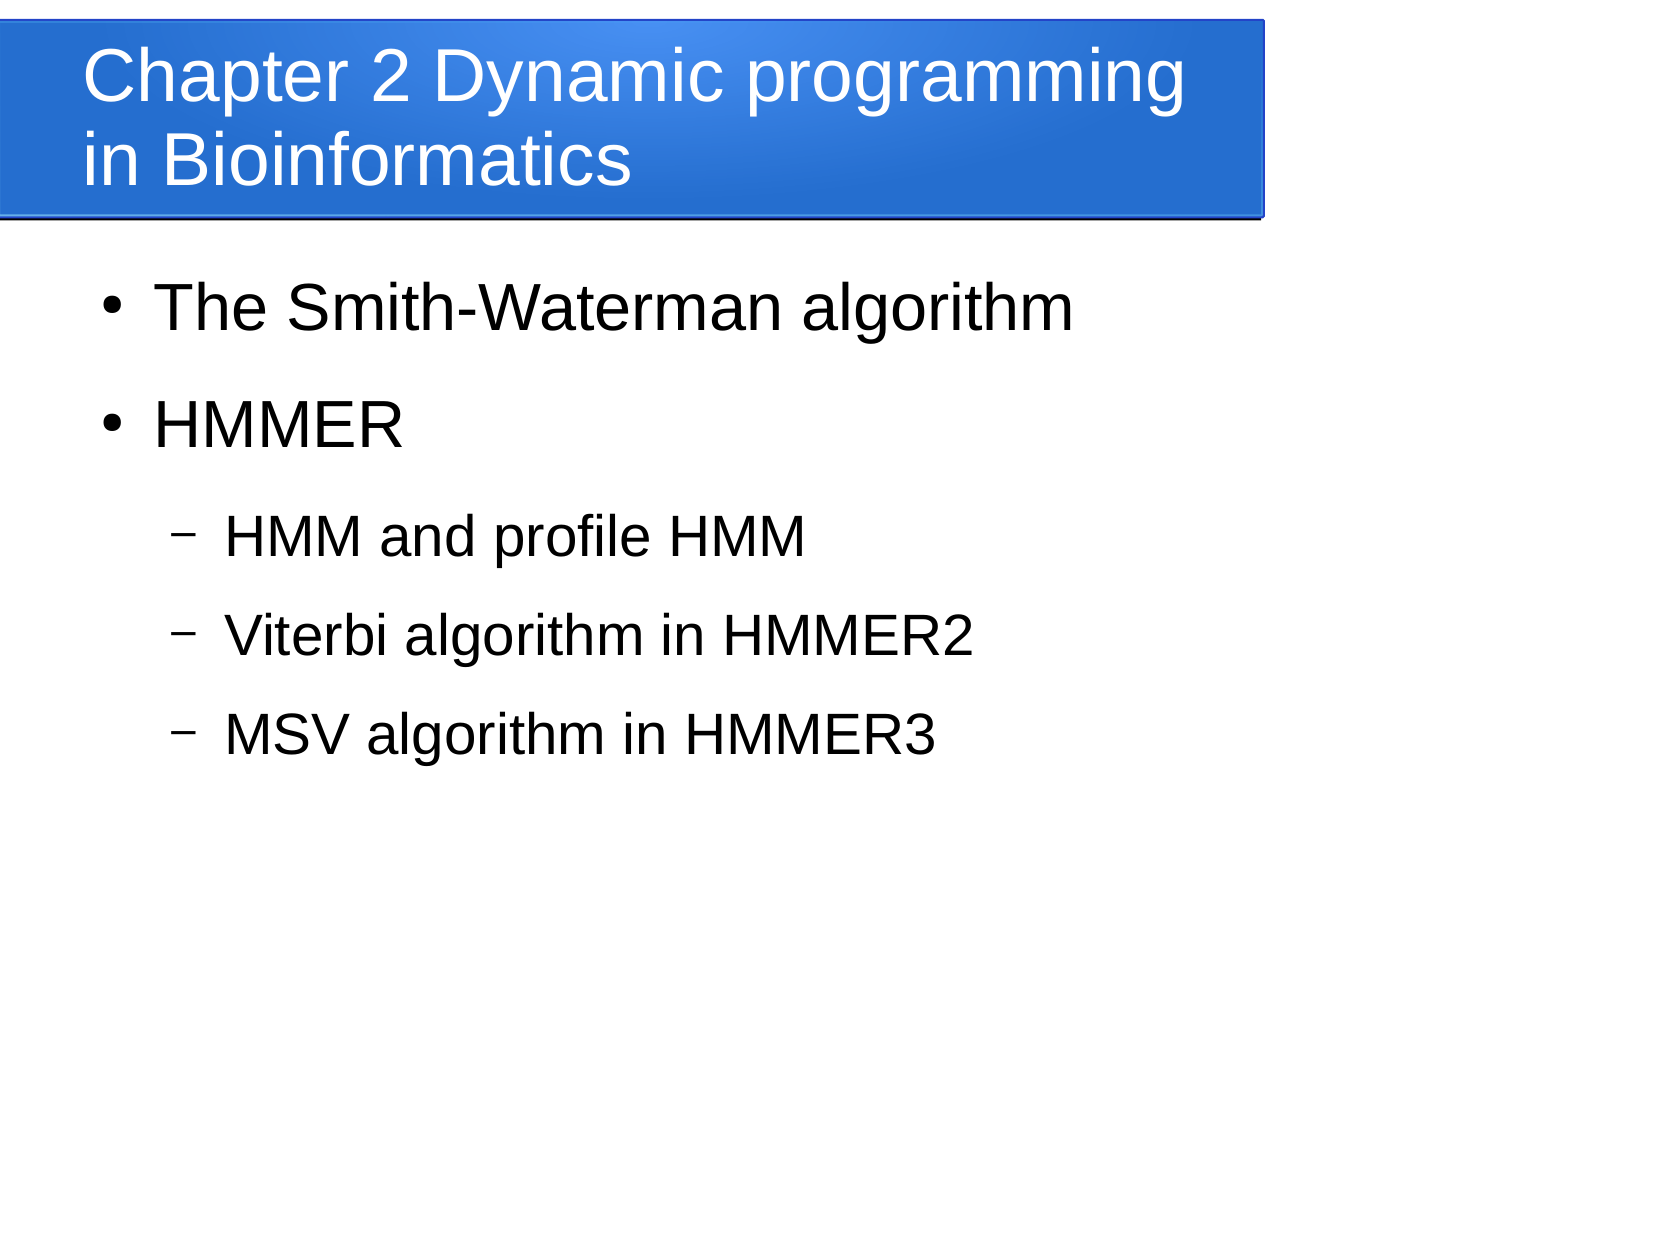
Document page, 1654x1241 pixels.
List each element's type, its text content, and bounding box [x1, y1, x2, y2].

list The Smith-Waterman algorithm HMMER HMM and profile HMM Viterbi algorithm in HMMER2 MSV algorithm in HMMER3 [82, 269, 1538, 1201]
title Chapter 2 Dynamic programming in Bioinformatics [82, 25, 1250, 211]
